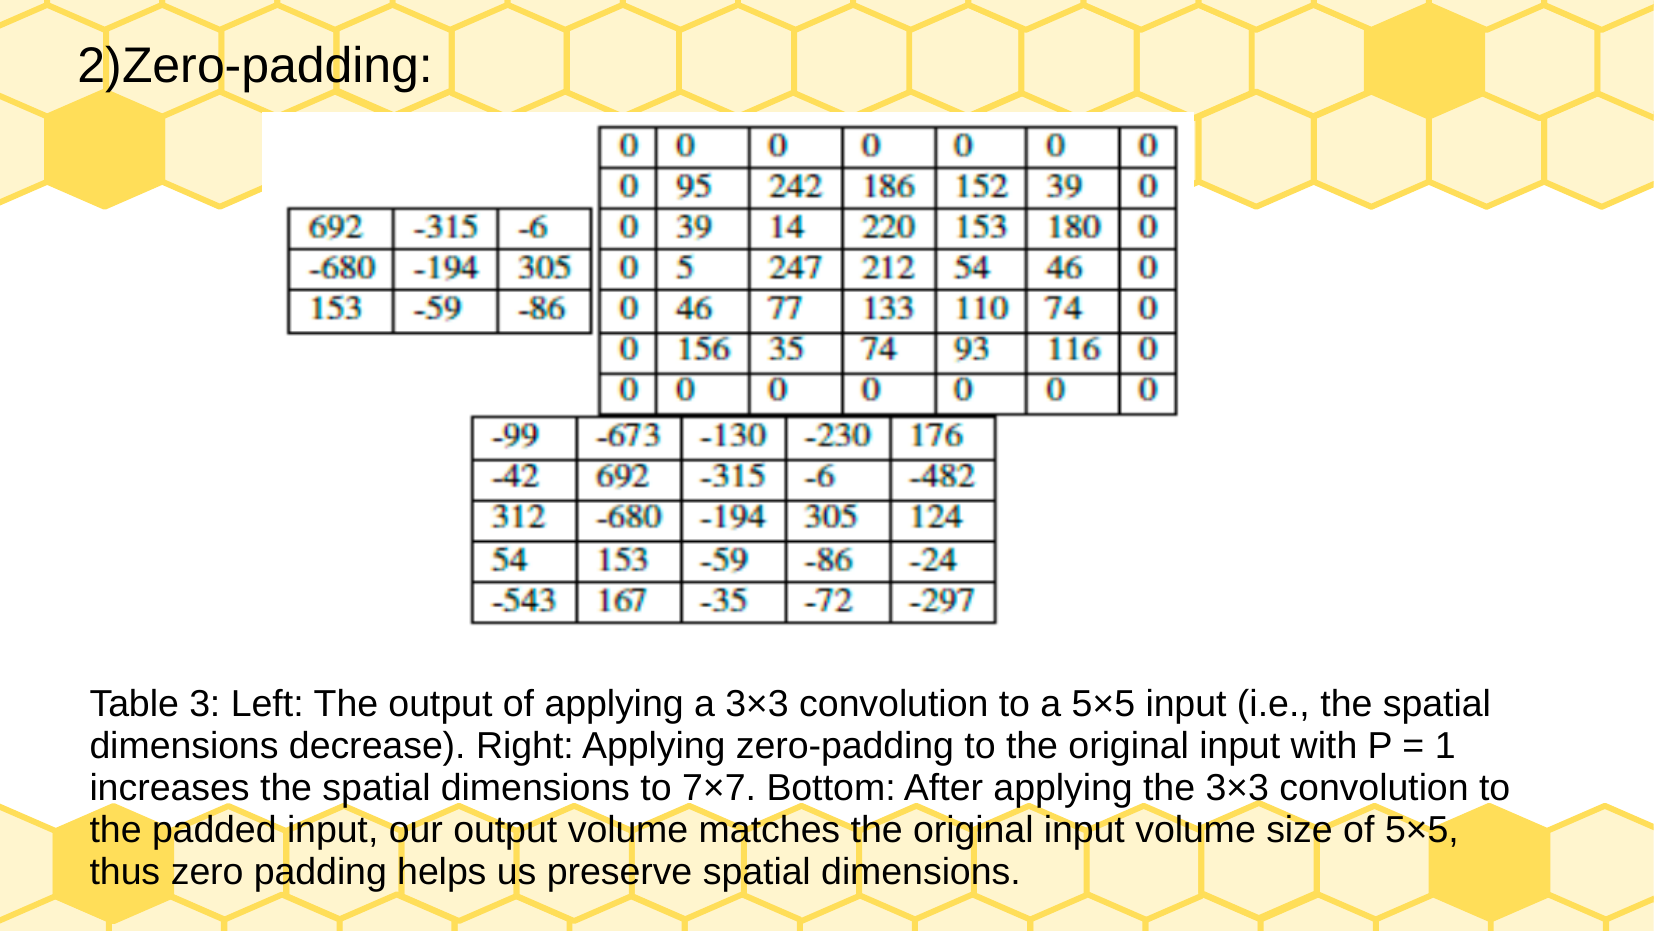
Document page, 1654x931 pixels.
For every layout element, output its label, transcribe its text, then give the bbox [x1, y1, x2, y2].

list 2)Zero-padding: [6, 37, 1383, 113]
text_box Table 3: Left: The output of applying a 3×3 convolution to a 5×5 input (i.e., the spatial dimensions decrease). Right: Applying zero-padding to the original input with P = 1 increases the spatial dimensions to 7×7. Bottom: After applying the 3×3 convolution to the padded input, our output volume matches the original input volume size of 5×5, thus zero padding helps us preserve spatial dimensions. [74, 674, 1538, 900]
picture [262, 113, 1194, 638]
